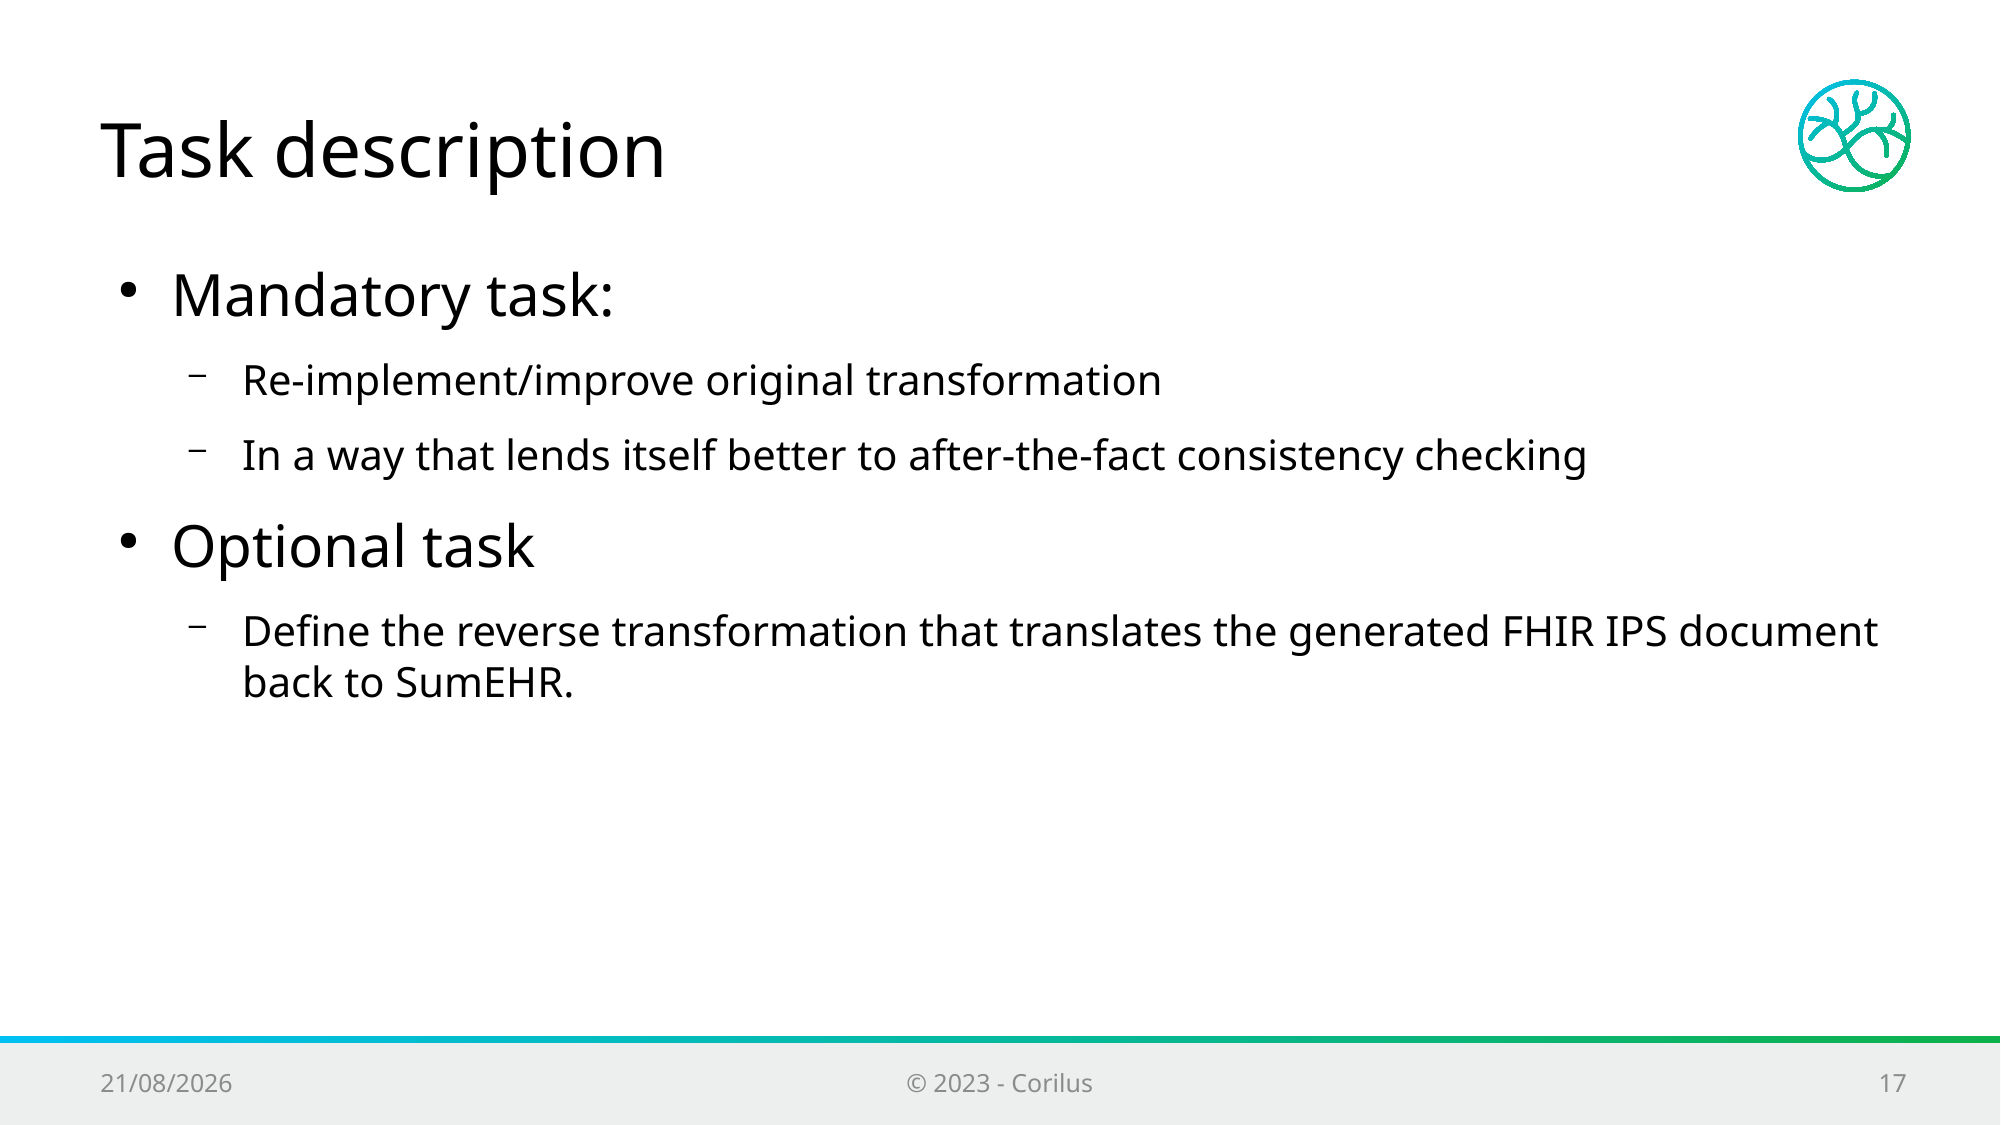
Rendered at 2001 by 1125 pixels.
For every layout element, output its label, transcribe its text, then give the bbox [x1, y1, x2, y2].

title Task description [100, 59, 1908, 237]
list Mandatory task: Re-implement/improve original transformation In a way that lends itself better to after-the-fact consistency checking Optional task Define the reverse transformation that translates the generated FHIR IPS document back to SumEHR. [100, 259, 1908, 1016]
